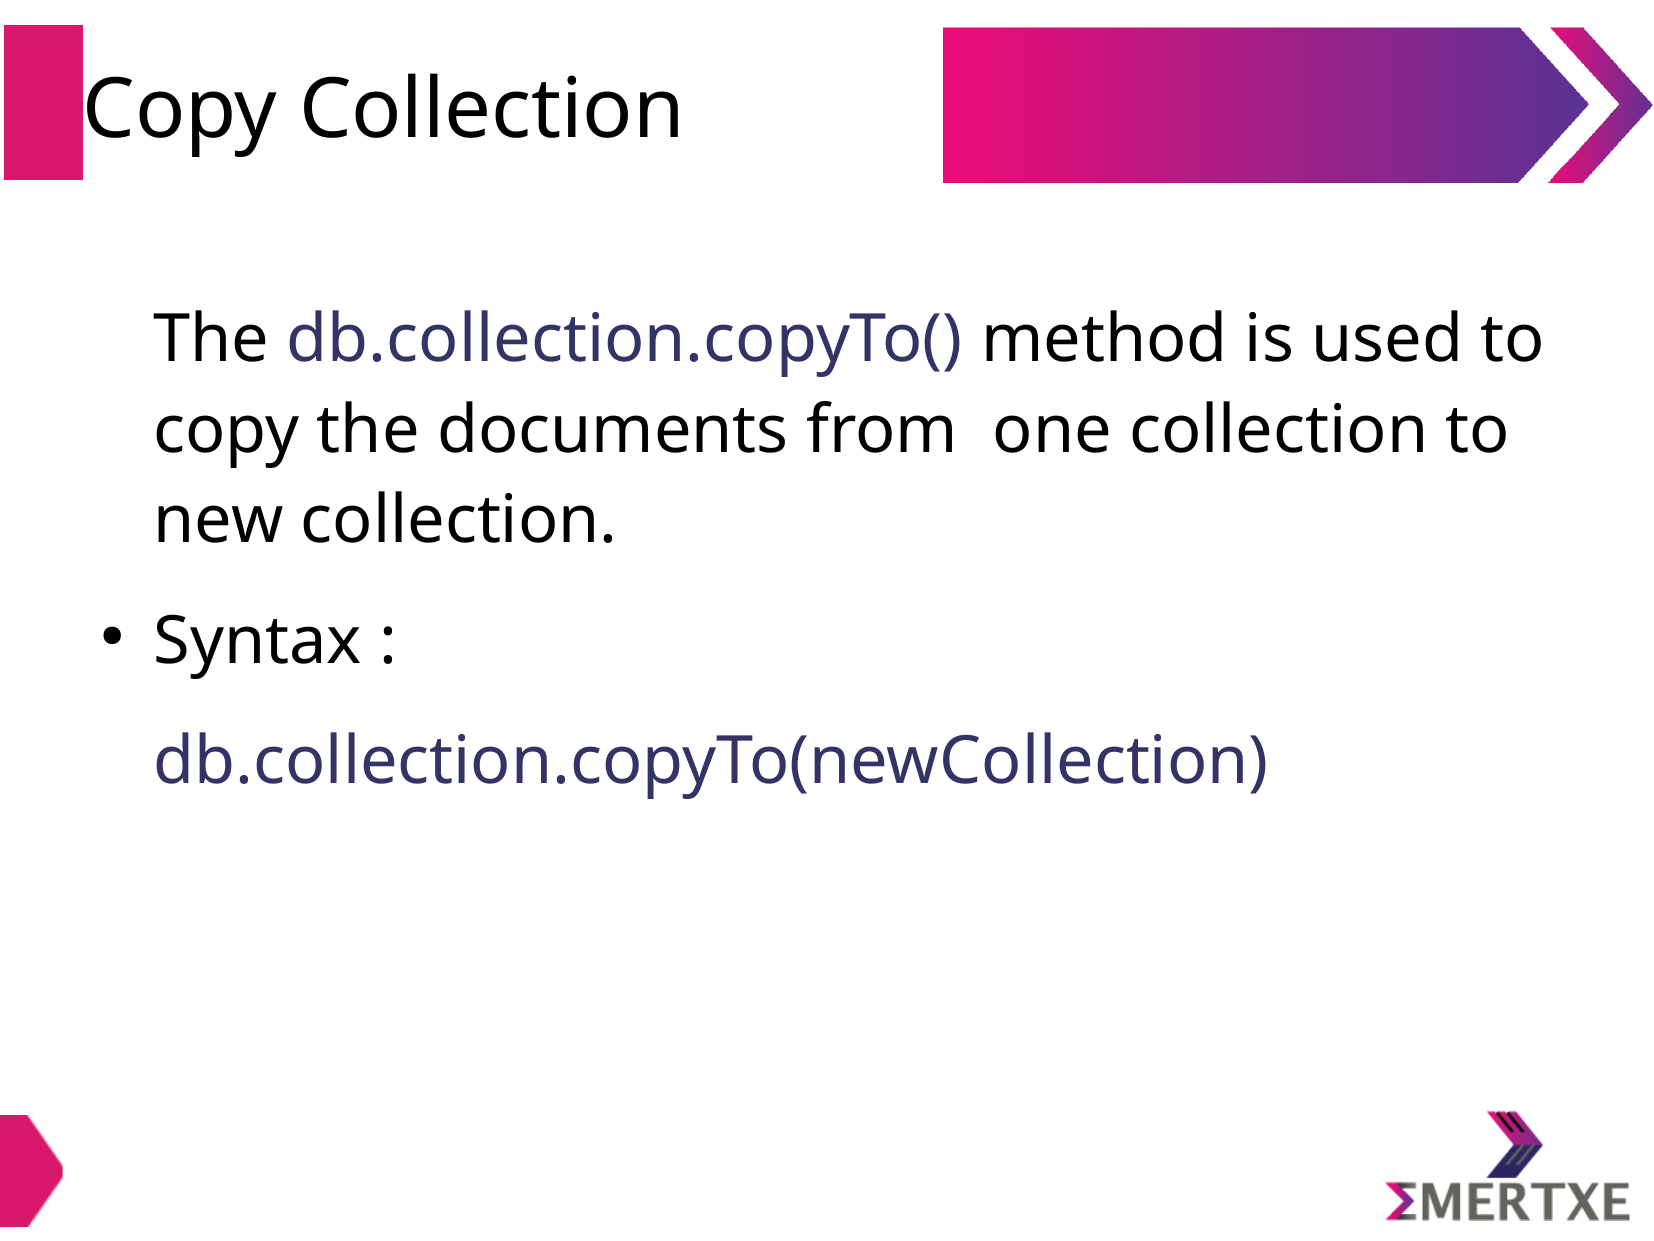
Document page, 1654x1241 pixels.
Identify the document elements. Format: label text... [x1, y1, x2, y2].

picture [1385, 1107, 1631, 1221]
picture [1571, 27, 1653, 183]
title Copy Collection [82, 2, 1571, 210]
list The db.collection.copyTo() method is used to copy the documents from one collection to new collection. Syntax : db.collection.copyTo(newCollection) [82, 290, 1571, 1010]
